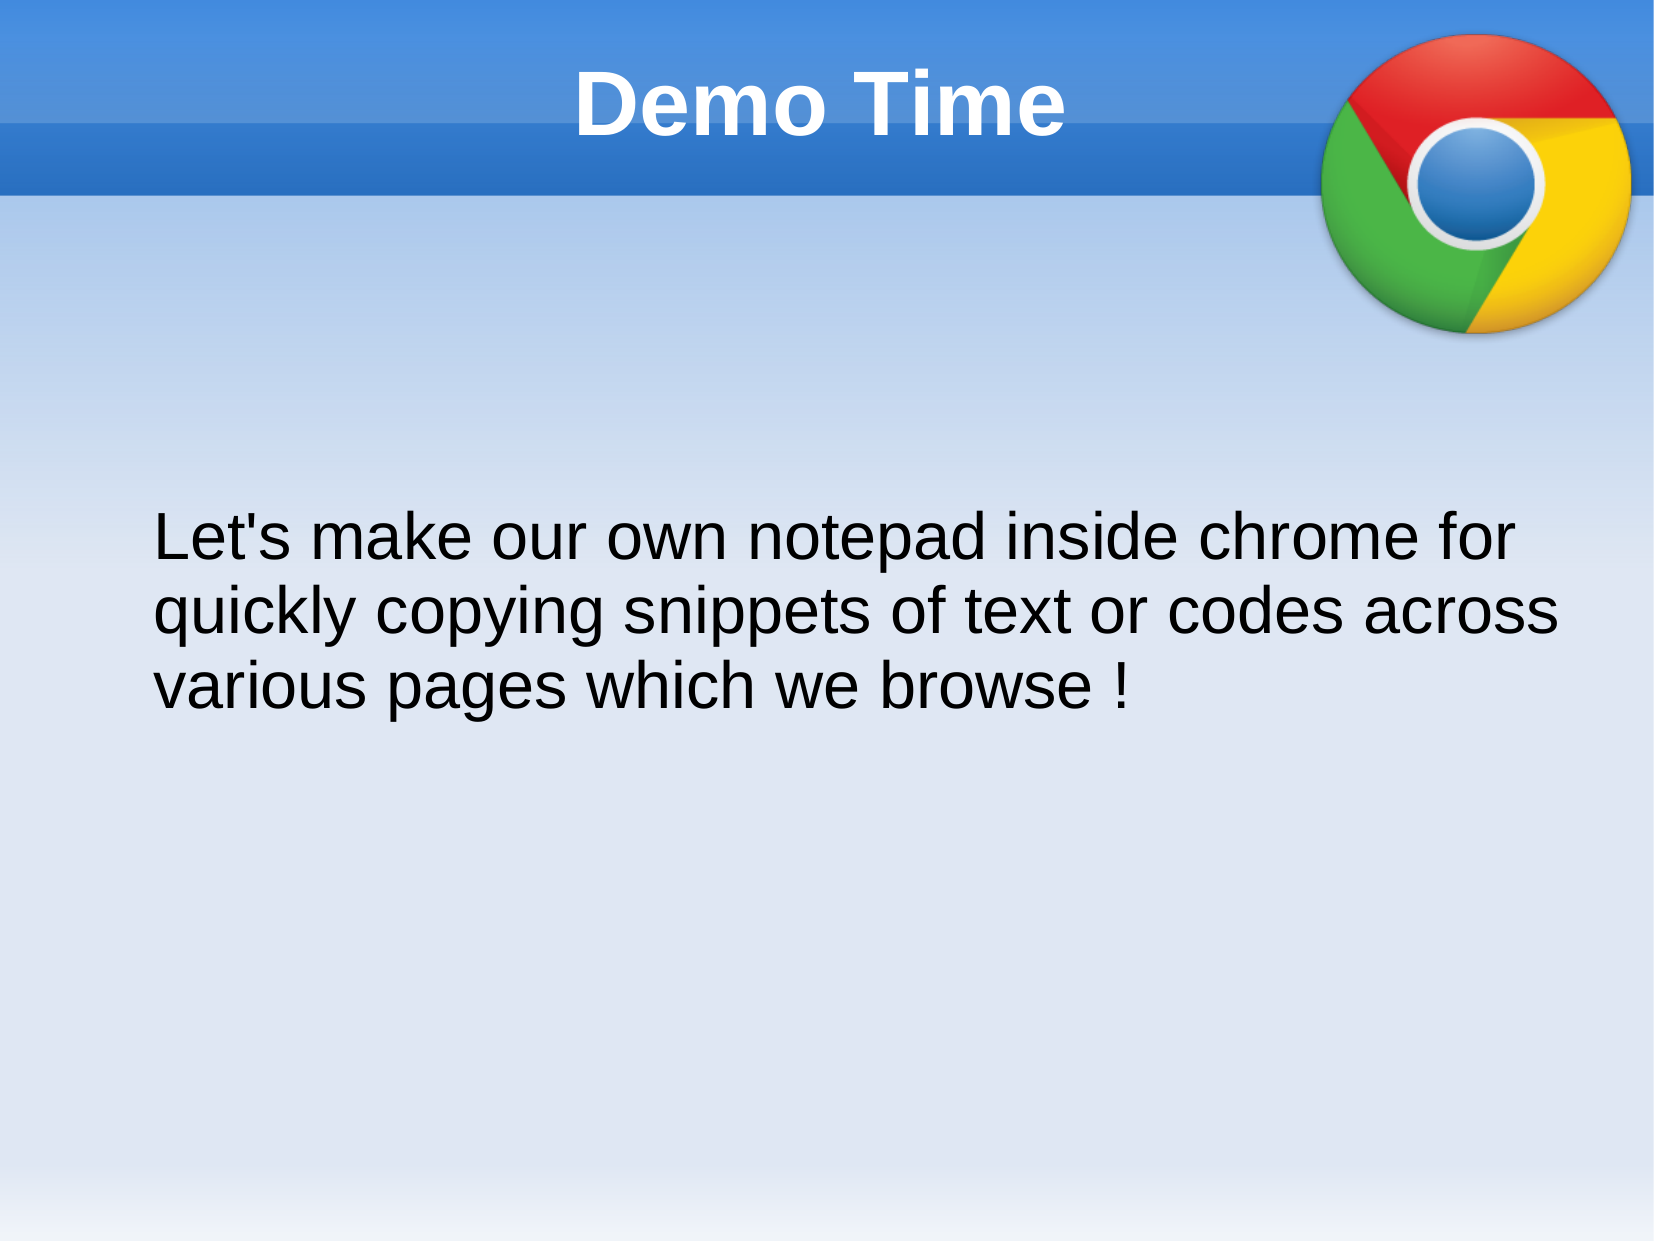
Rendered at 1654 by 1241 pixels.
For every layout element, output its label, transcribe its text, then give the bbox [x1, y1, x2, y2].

picture [0, 0, 1654, 1241]
list Let's make our own notepad inside chrome for quickly copying snippets of text or codes across various pages which we browse ! [82, 290, 1571, 1109]
title Demo Time [76, 0, 1565, 208]
